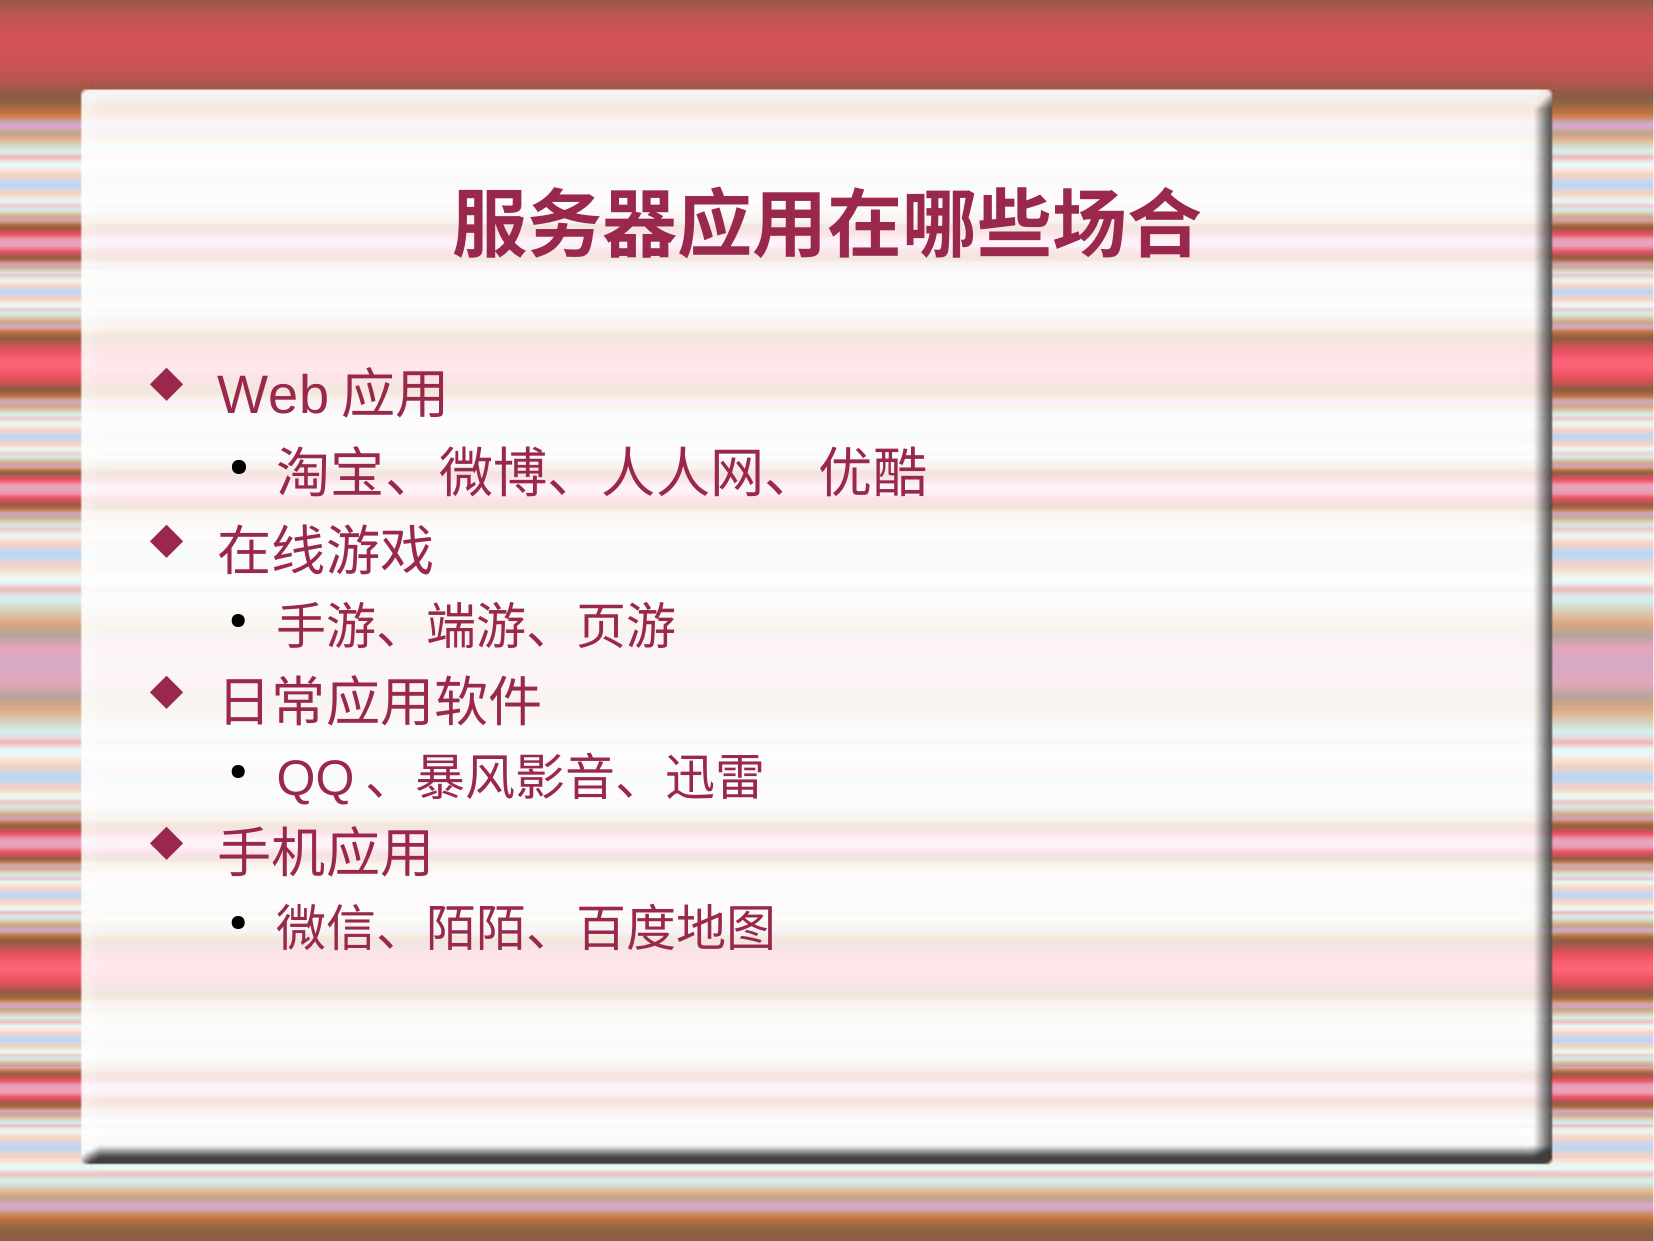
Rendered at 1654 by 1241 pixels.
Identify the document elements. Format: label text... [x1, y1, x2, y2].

list Web应用 淘宝、微博、人人网、优酷 在线游戏 手游、端游、页游 日常应用软件 QQ、暴风影音、迅雷 手机应用 微信、陌陌、百度地图 [134, 350, 1516, 1132]
title 服务器应用在哪些场合 [121, 114, 1534, 322]
picture [0, 0, 1654, 1241]
